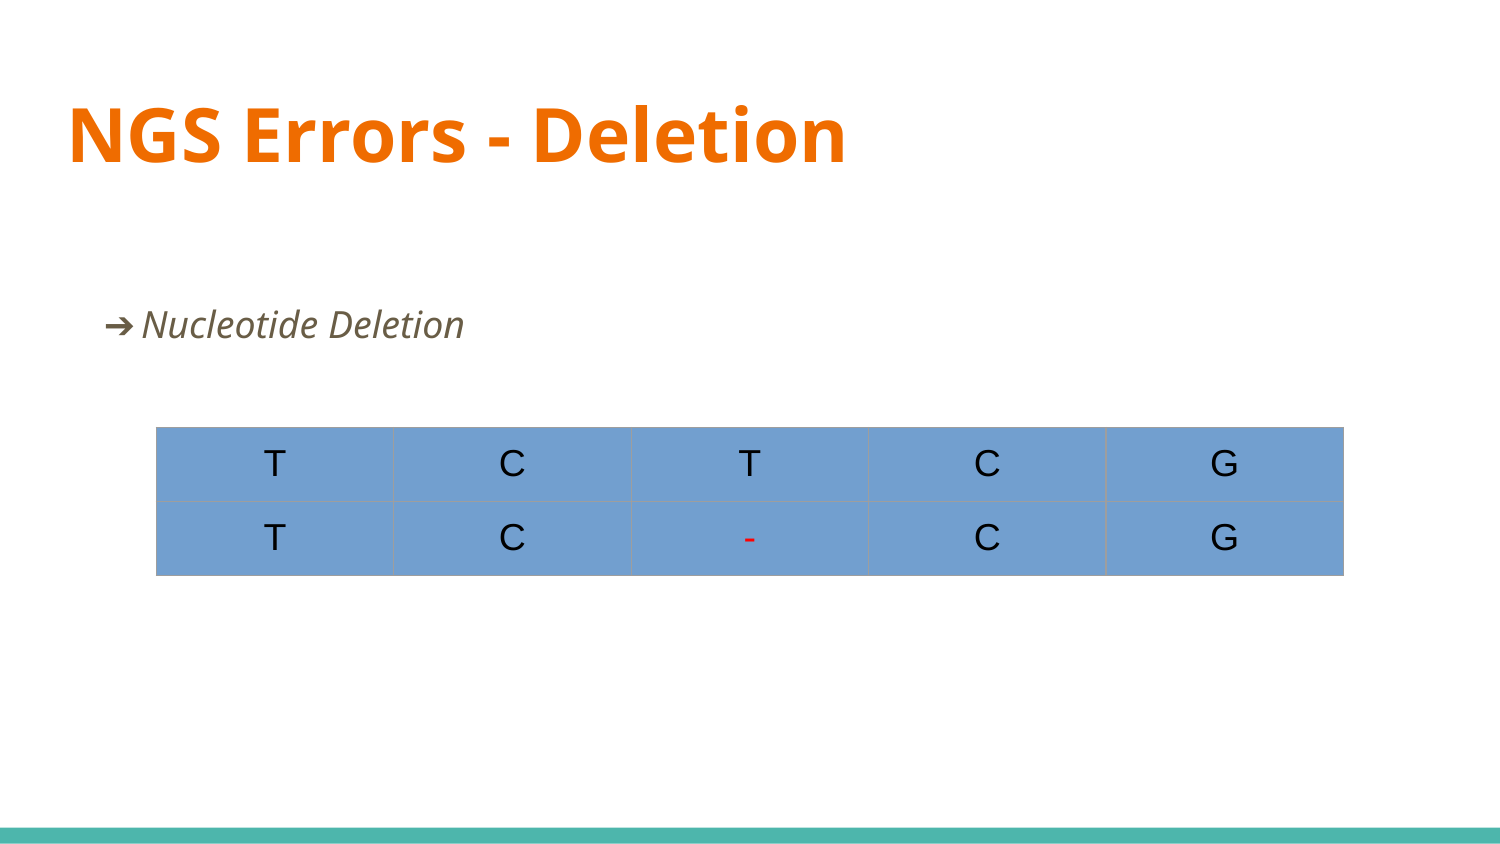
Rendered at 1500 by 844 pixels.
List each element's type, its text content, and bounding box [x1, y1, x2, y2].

table_cell C [394, 502, 631, 575]
table_cell T [157, 502, 393, 575]
table_cell G [1107, 502, 1343, 575]
table_header C [869, 428, 1105, 501]
table_header T [632, 428, 868, 501]
table_header T [157, 428, 393, 501]
table_header C [394, 428, 631, 501]
list Nucleotide Deletion [51, 207, 1449, 750]
table_header G [1107, 428, 1343, 501]
title NGS Errors - Deletion [51, 72, 1449, 189]
table_cell C [869, 502, 1105, 575]
table_cell - [632, 502, 868, 575]
